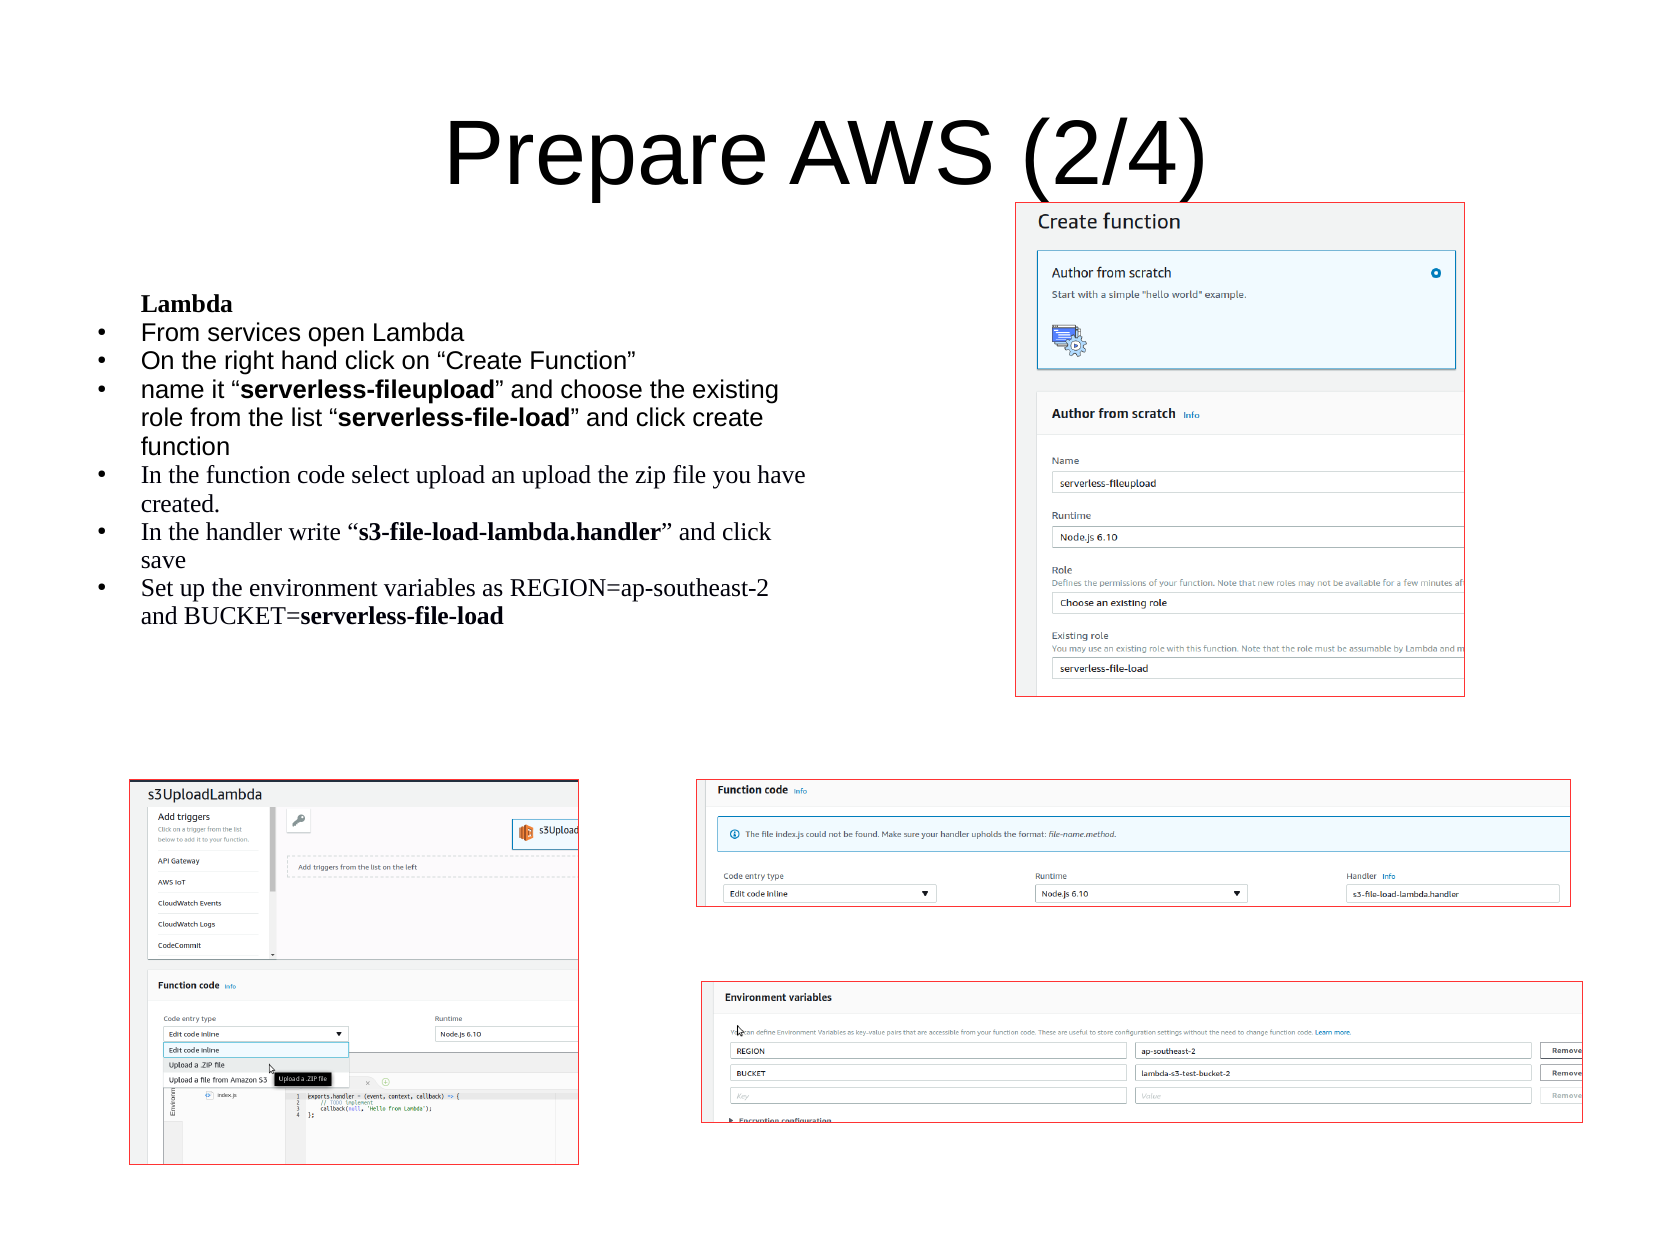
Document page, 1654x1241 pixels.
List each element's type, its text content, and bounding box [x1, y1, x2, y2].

picture [129, 779, 579, 1165]
list Lambda From services open Lambda On the right hand click on “Create Function” name it “serverless-fileupload” and choose the existing role from the list “serverless-file-load” and click create function In the function code select upload an upload the zip file you have created. In the handler write “s3-file-load-lambda.handler” and click save Set up the environment variables as REGION=ap-southeast-2 and BUCKET=serverless-file-load [82, 290, 809, 634]
picture [701, 981, 1583, 1123]
picture [1015, 202, 1465, 697]
title Prepare AWS (2/4) [82, 49, 1571, 257]
picture [696, 779, 1571, 907]
